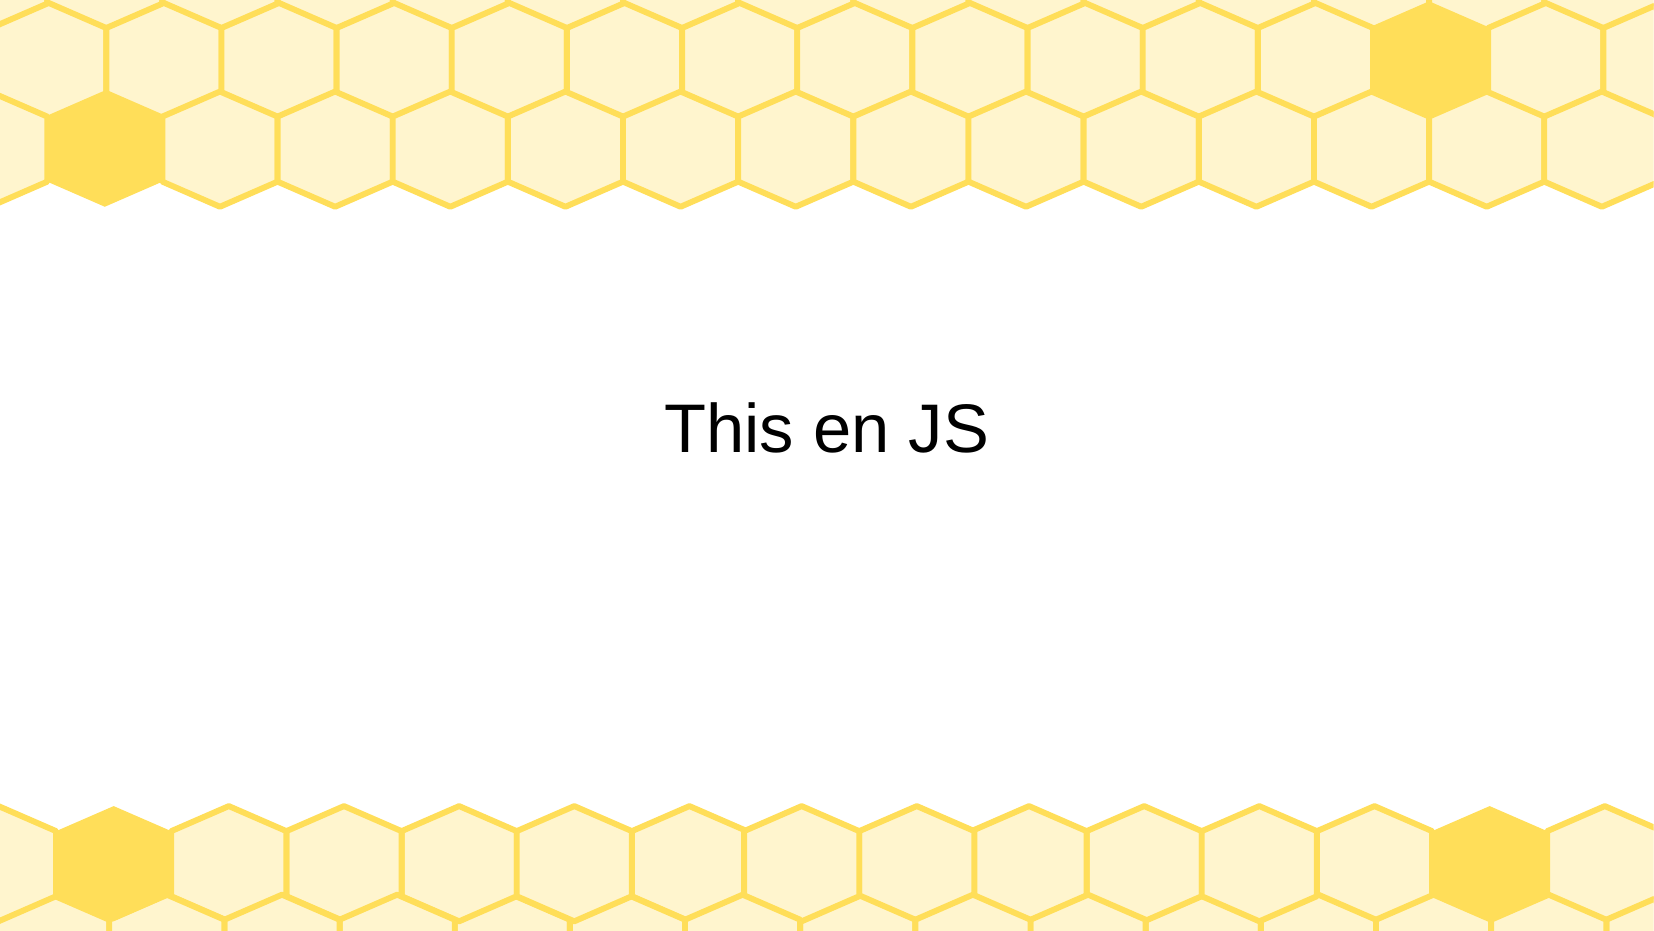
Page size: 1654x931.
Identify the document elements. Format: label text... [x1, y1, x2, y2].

title This en JS [88, 324, 1565, 532]
